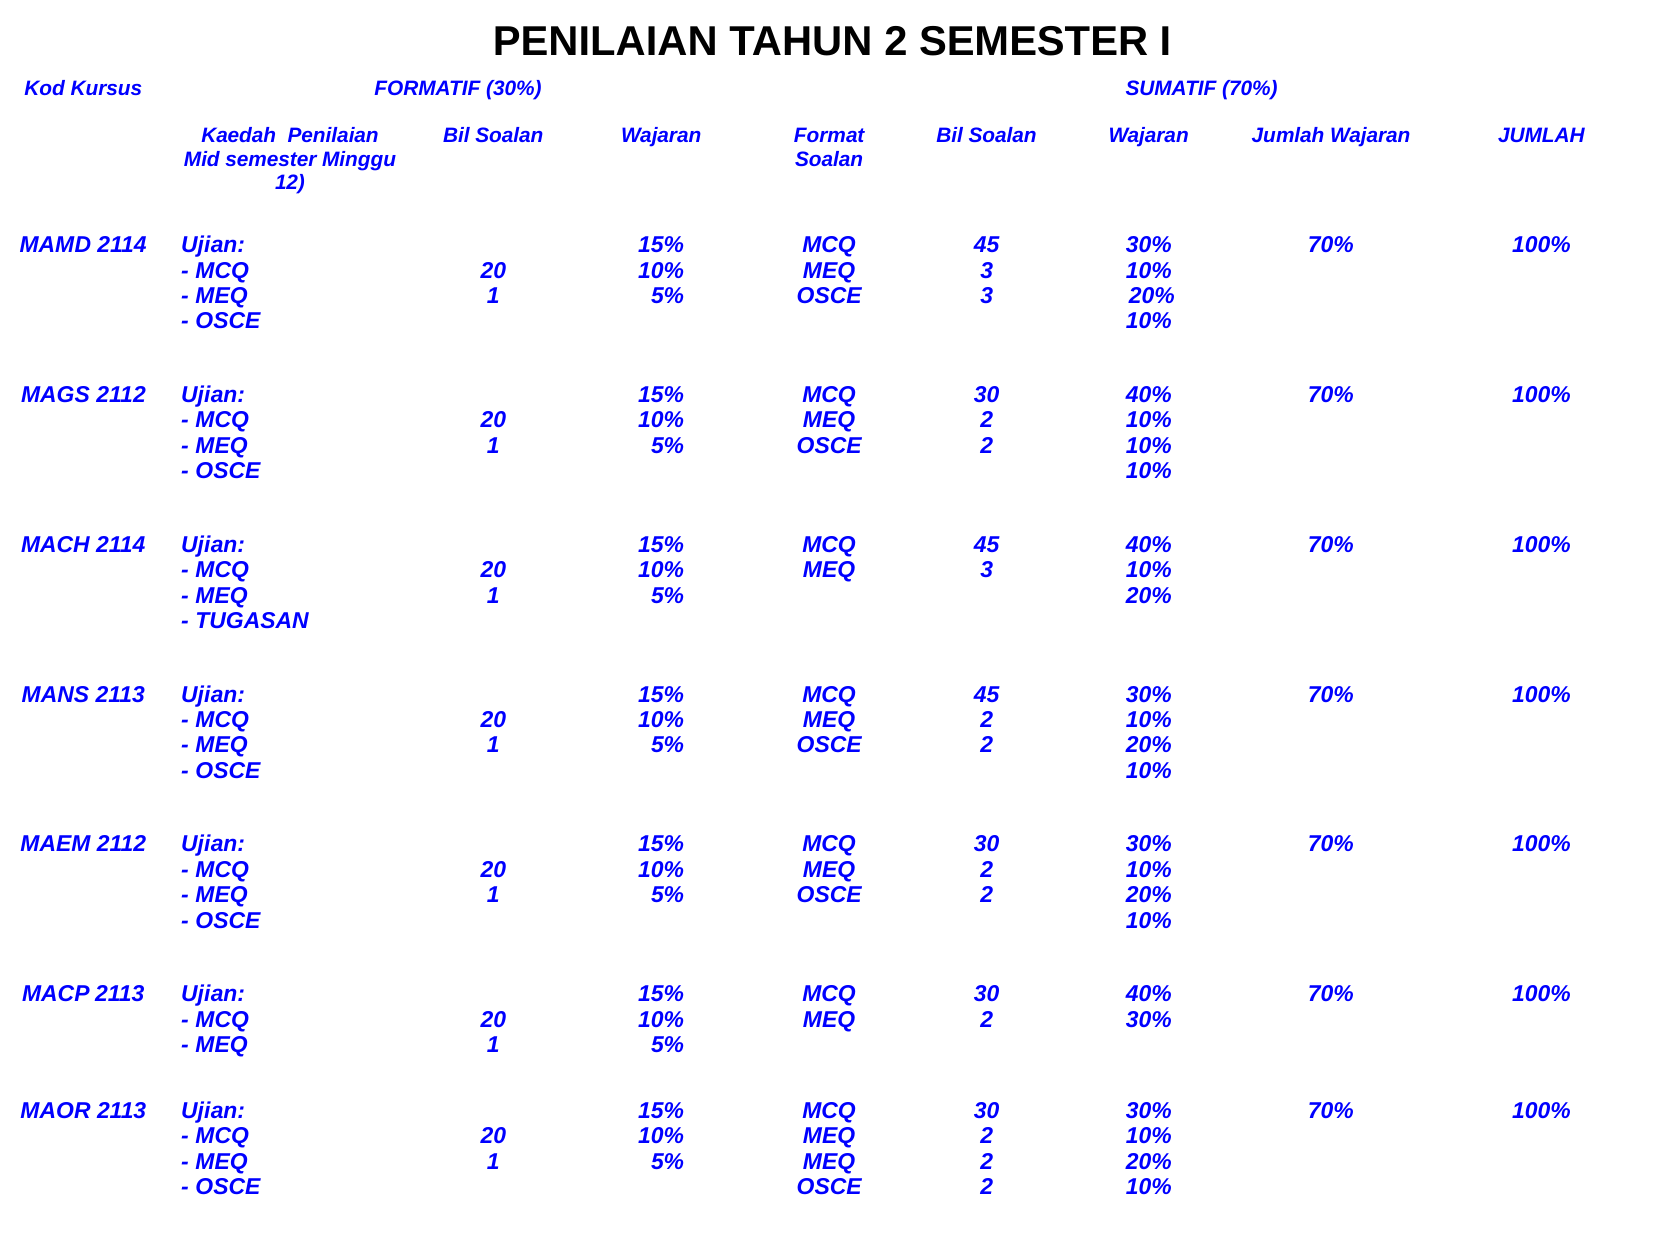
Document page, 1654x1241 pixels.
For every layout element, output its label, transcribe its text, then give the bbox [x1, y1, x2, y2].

table_cell 100% [1429, 224, 1654, 374]
table_cell Ujian: - MCQ - MEQ - OSCE [167, 224, 414, 374]
table_cell 100% [1429, 1090, 1654, 1240]
table_cell 100% [1429, 524, 1654, 674]
table_cell 20 1 [414, 1090, 573, 1240]
table_cell JUMLAH [1429, 116, 1654, 224]
table_cell 20 1 [414, 224, 573, 374]
table_cell MCQ MEQ [749, 524, 909, 674]
table_cell MANS 2113 [0, 674, 167, 823]
table_cell 15% 10% 5% [573, 374, 749, 524]
table_cell 70% [1233, 524, 1429, 674]
table_cell MAMD 2114 [0, 224, 167, 374]
table_cell MAEM 2112 [0, 823, 167, 973]
table_header Kod Kursus [0, 69, 167, 224]
table_cell MCQ MEQ OSCE [749, 224, 909, 374]
table_cell 15% 10% 5% [573, 1090, 749, 1240]
table_cell 70% [1233, 224, 1429, 374]
table_cell 15% 10% 5% [573, 973, 749, 1090]
table_cell 45 3 3 [909, 224, 1065, 374]
table_cell MAOR 2113 [0, 1090, 167, 1240]
table_header SUMATIF (70%) [749, 69, 1654, 116]
text_box PENILAIAN TAHUN 2 SEMESTER I [0, 6, 1650, 69]
table_cell 100% [1429, 823, 1654, 973]
table_cell 30 2 2 [909, 823, 1065, 973]
table_cell Bil Soalan [414, 116, 573, 224]
table_cell 20 1 [414, 374, 573, 524]
table_cell 70% [1233, 1090, 1429, 1240]
table_cell 40% 10% 10% 10% [1065, 374, 1233, 524]
table_cell 15% 10% 5% [573, 823, 749, 973]
table_cell Ujian: - MCQ - MEQ - OSCE [167, 823, 414, 973]
table_cell Wajaran [1065, 116, 1233, 224]
table_cell 30% 10% 20% 10% [1065, 1090, 1233, 1240]
table_cell MACP 2113 [0, 973, 167, 1090]
table_cell MCQ MEQ OSCE [749, 374, 909, 524]
table_cell 30 2 [909, 973, 1065, 1090]
table_cell 100% [1429, 973, 1654, 1090]
table_cell 20 1 [414, 674, 573, 823]
table_cell 100% [1429, 374, 1654, 524]
table_cell 100% [1429, 674, 1654, 823]
table_cell 45 3 [909, 524, 1065, 674]
table_header FORMATIF (30%) [167, 69, 749, 116]
table_cell MAGS 2112 [0, 374, 167, 524]
table_cell 15% 10% 5% [573, 524, 749, 674]
table_cell Wajaran [573, 116, 749, 224]
table_cell Kaedah Penilaian Mid semester Minggu 12) [167, 116, 414, 224]
table_cell 70% [1233, 374, 1429, 524]
table_cell 30 2 2 2 [909, 1090, 1065, 1240]
table_cell 45 2 2 [909, 674, 1065, 823]
table_cell 40% 10% 20% [1065, 524, 1233, 674]
table_cell 30% 10% 20% 10% [1065, 674, 1233, 823]
table_cell Ujian: - MCQ - MEQ - OSCE [167, 374, 414, 524]
table_cell Bil Soalan [909, 116, 1065, 224]
table_cell MCQ MEQ MEQ OSCE [749, 1090, 909, 1240]
table_cell Ujian: - MCQ - MEQ - OSCE [167, 674, 414, 823]
table_cell 20 1 [414, 973, 573, 1090]
table_cell Ujian: - MCQ - MEQ - TUGASAN [167, 524, 414, 674]
table_cell 30% 10% 20% 10% [1065, 823, 1233, 973]
table_cell 70% [1233, 973, 1429, 1090]
table_cell Jumlah Wajaran [1233, 116, 1429, 224]
table_cell 20 1 [414, 823, 573, 973]
table_cell Ujian: - MCQ - MEQ - OSCE [167, 1090, 414, 1240]
table_cell Format Soalan [749, 116, 909, 224]
table_cell 20 1 [414, 524, 573, 674]
table_cell MCQ MEQ [749, 973, 909, 1090]
table_cell 30% 10% 20% 10% [1065, 224, 1233, 374]
table_cell 70% [1233, 823, 1429, 973]
table_cell 30 2 2 [909, 374, 1065, 524]
table_cell 15% 10% 5% [573, 674, 749, 823]
table_cell MACH 2114 [0, 524, 167, 674]
table_cell MCQ MEQ OSCE [749, 823, 909, 973]
table_cell 40% 30% [1065, 973, 1233, 1090]
table_cell MCQ MEQ OSCE [749, 674, 909, 823]
table_cell 15% 10% 5% [573, 224, 749, 374]
table_cell Ujian: - MCQ - MEQ [167, 973, 414, 1090]
table_cell 70% [1233, 674, 1429, 823]
